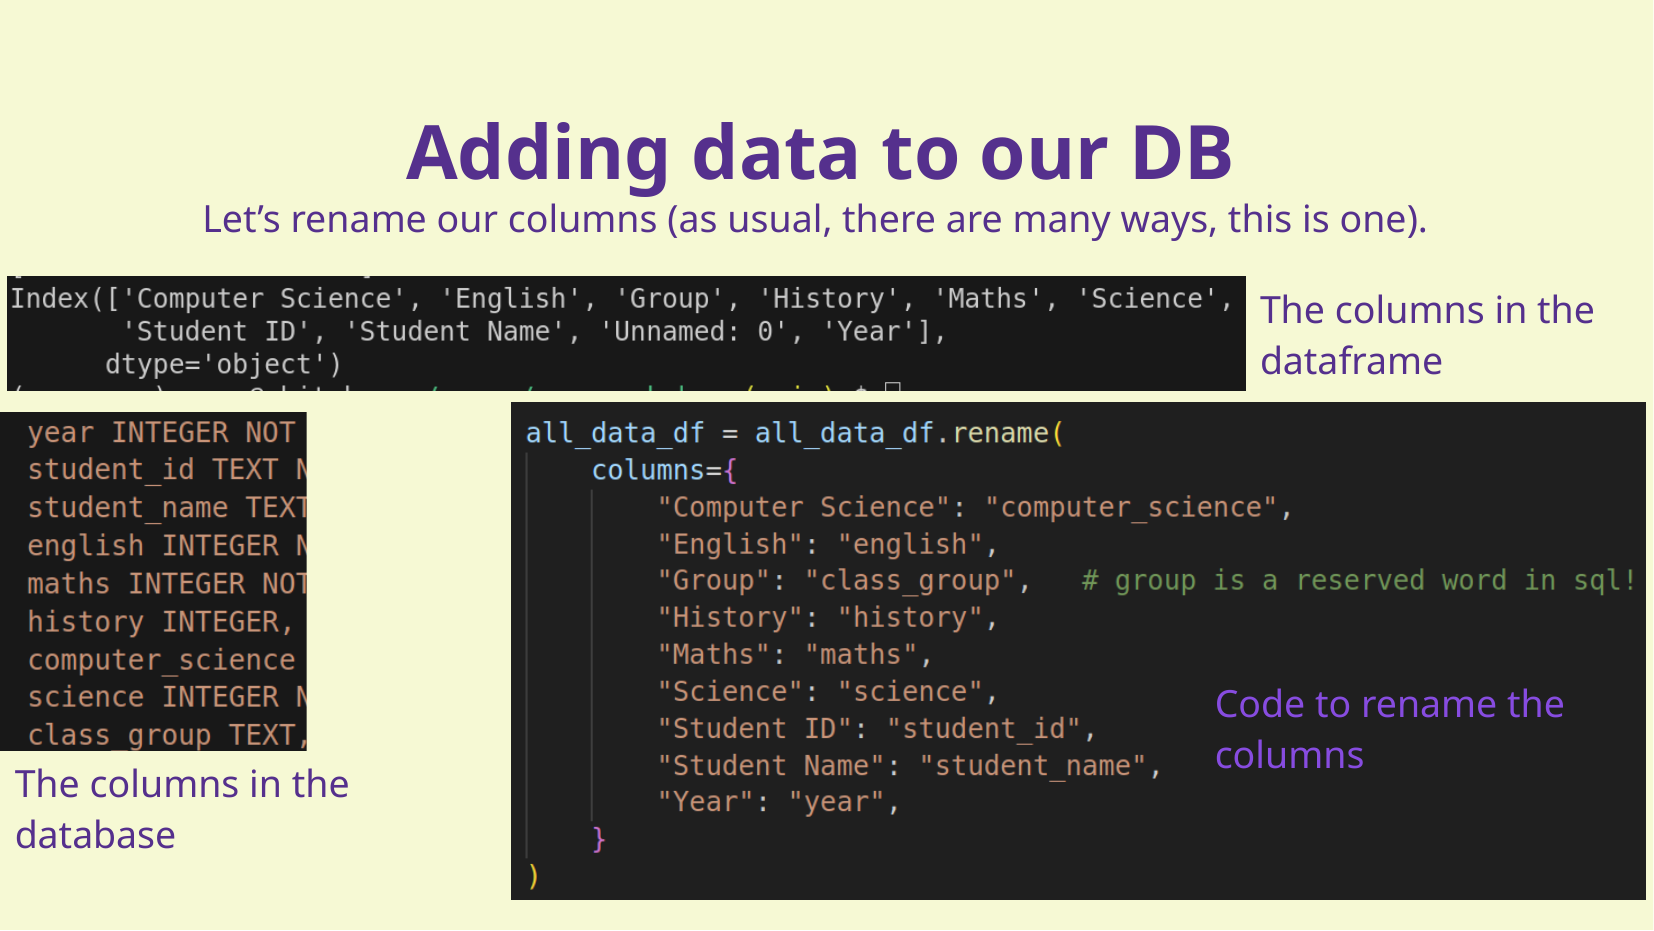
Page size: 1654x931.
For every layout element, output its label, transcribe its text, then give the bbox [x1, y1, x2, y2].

picture [511, 402, 1646, 901]
text_box The columns in the database [0, 750, 413, 867]
picture [0, 412, 307, 750]
picture [7, 276, 1245, 391]
text_box Let’s rename our columns (as usual, there are many ways, this is one). [187, 391, 1463, 737]
text_box Code to rename the columns [1200, 670, 1613, 788]
text_box The columns in the dataframe [1245, 276, 1654, 394]
text_box Let’s rename our columns (as usual, there are many ways, this is one). [187, 202, 1463, 276]
title Adding data to our DB [76, 98, 1565, 202]
